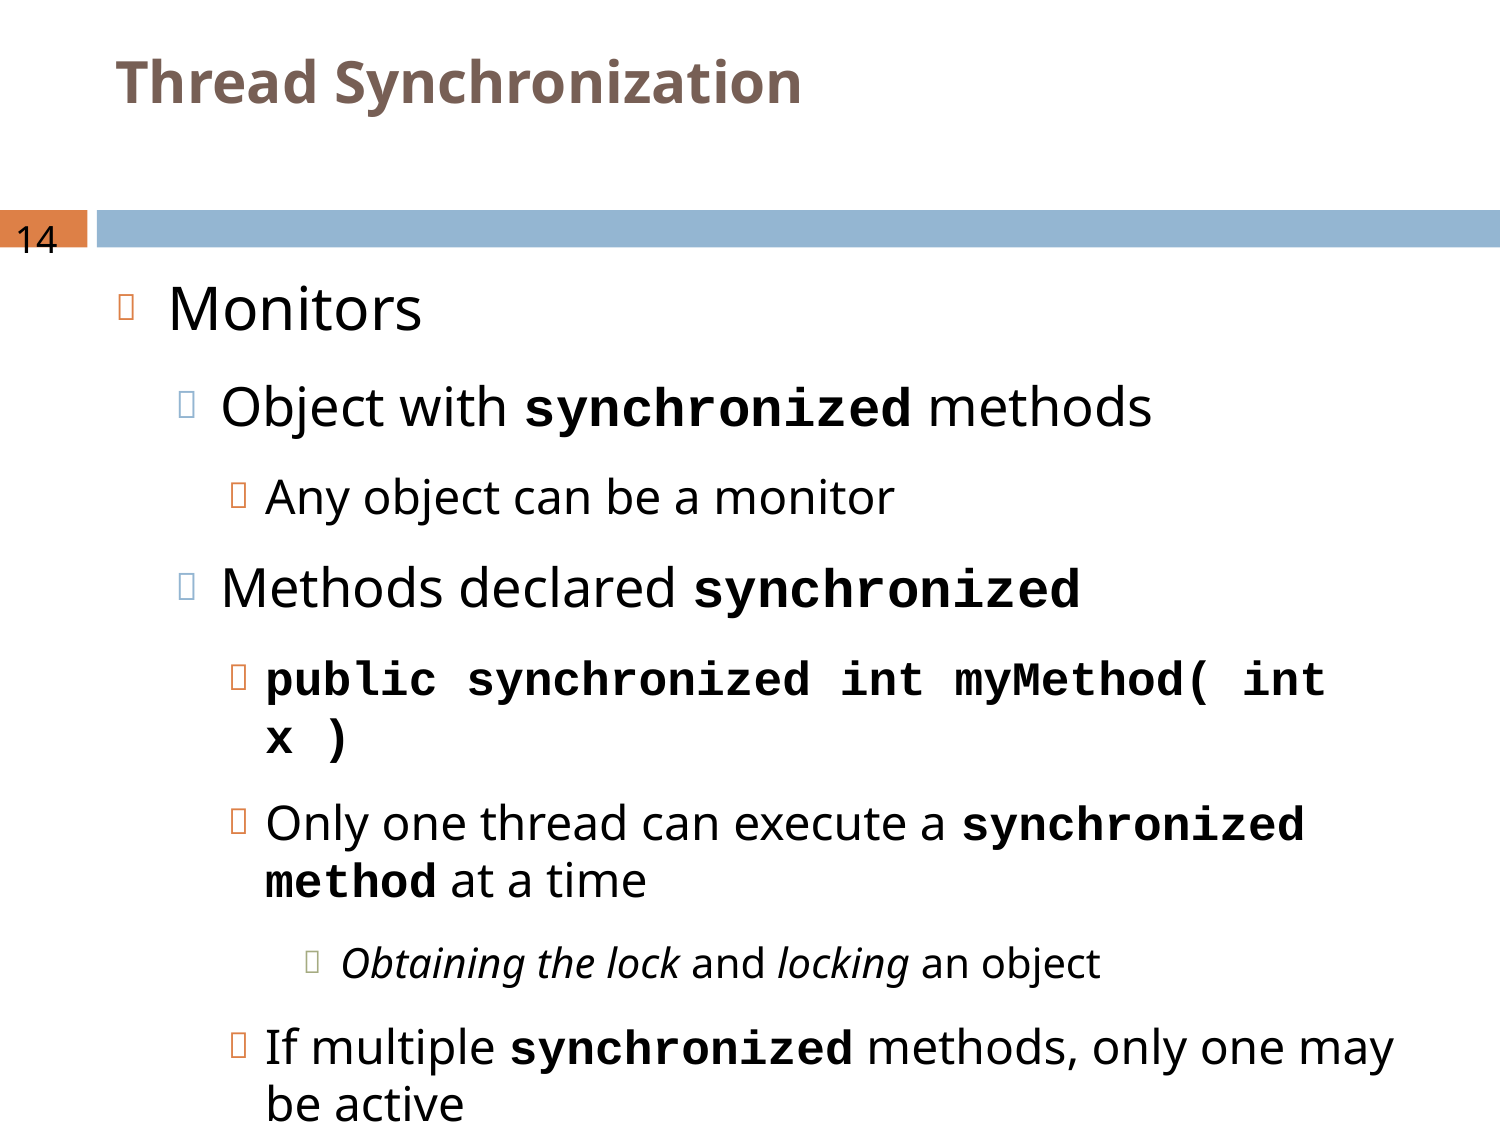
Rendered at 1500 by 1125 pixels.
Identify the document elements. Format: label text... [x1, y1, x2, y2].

slide_number <number> [0, 208, 88, 249]
list Monitors Object with synchronized methods Any object can be a monitor Methods declared synchronized public synchronized int myMethod( int x ) Only one thread can execute a synchronized method at a time Obtaining the lock and locking an object If multiple synchronized methods, only one may be active Java also has synchronized blocks of code [100, 262, 1438, 1000]
title Thread Synchronization [100, 37, 1438, 200]
